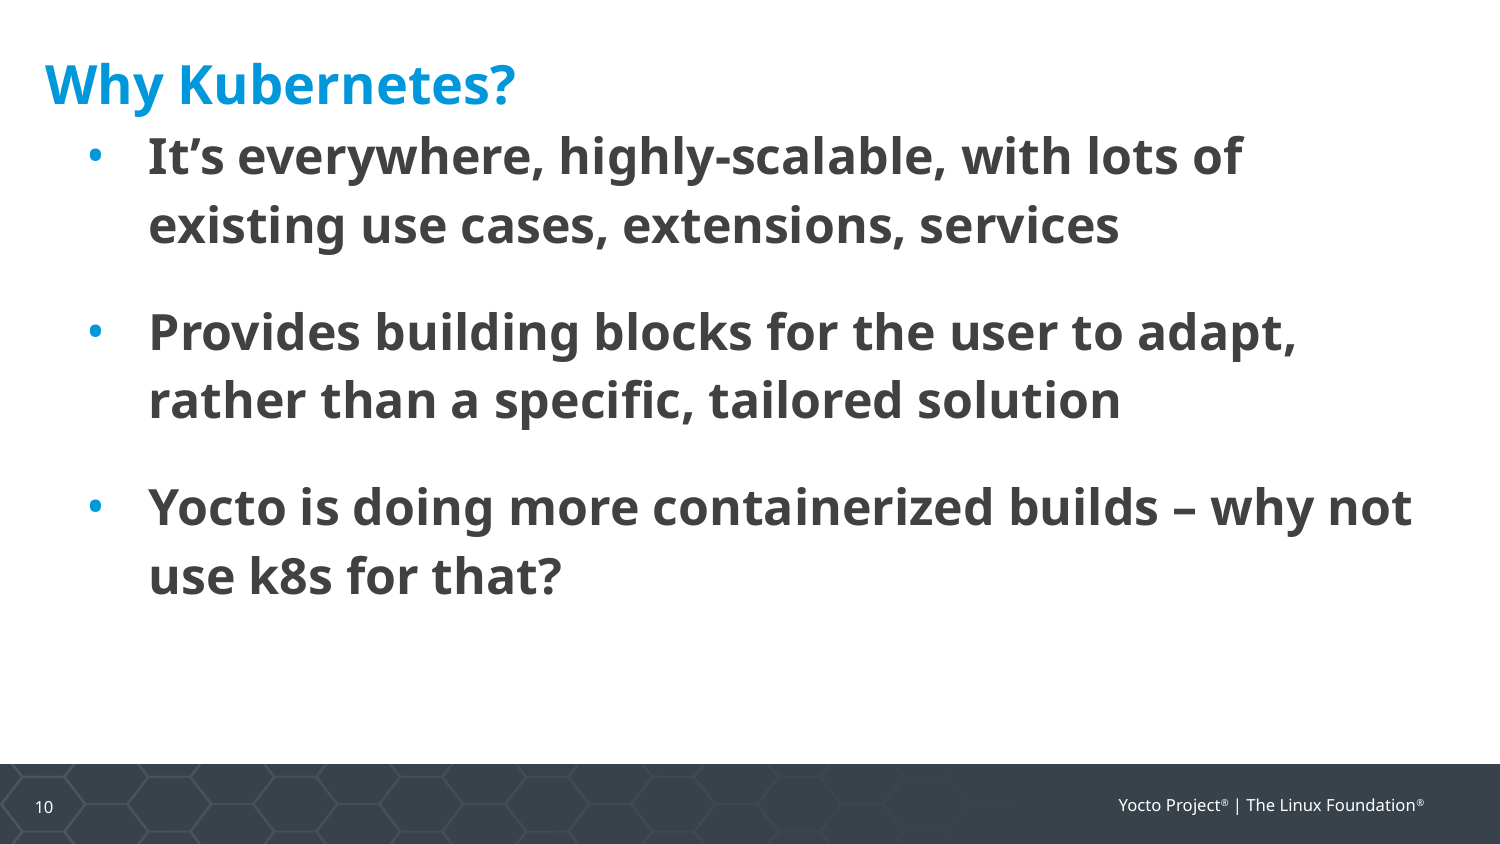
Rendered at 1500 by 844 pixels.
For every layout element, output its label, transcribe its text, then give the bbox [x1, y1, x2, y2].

title Why Kubernetes? [44, 50, 1395, 160]
picture [0, 0, 1500, 844]
list It’s everywhere, highly-scalable, with lots of existing use cases, extensions, services Provides building blocks for the user to adapt, rather than a specific, tailored solution Yocto is doing more containerized builds – why not use k8s for that? [73, 115, 1425, 734]
